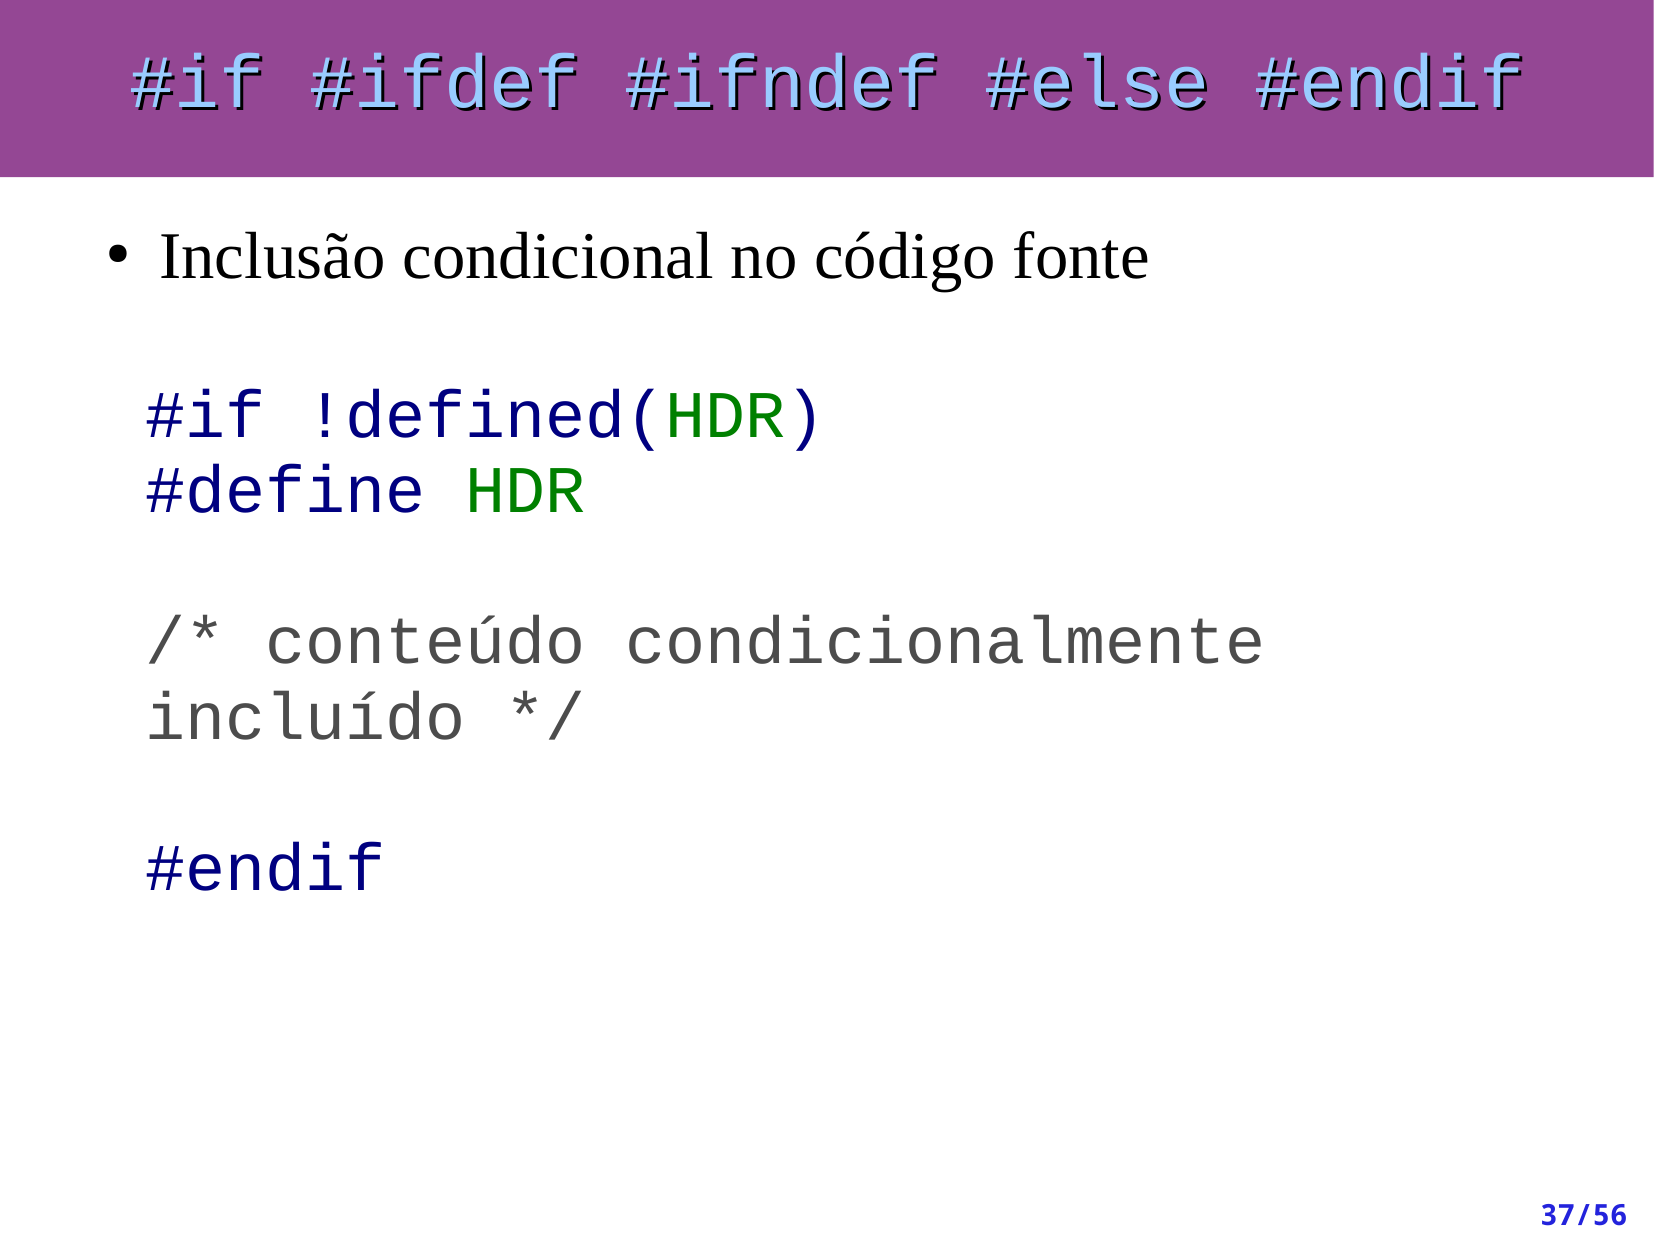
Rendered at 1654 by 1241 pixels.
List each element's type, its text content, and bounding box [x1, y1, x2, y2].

list Inclusão condicional no código fonte [88, 218, 1577, 1037]
text_box #if !defined(HDR) #define HDR /* conteúdo condicionalmente incluído */ #endif [129, 372, 1625, 923]
title #if #ifdef #ifndef #else #endif [82, 0, 1571, 176]
